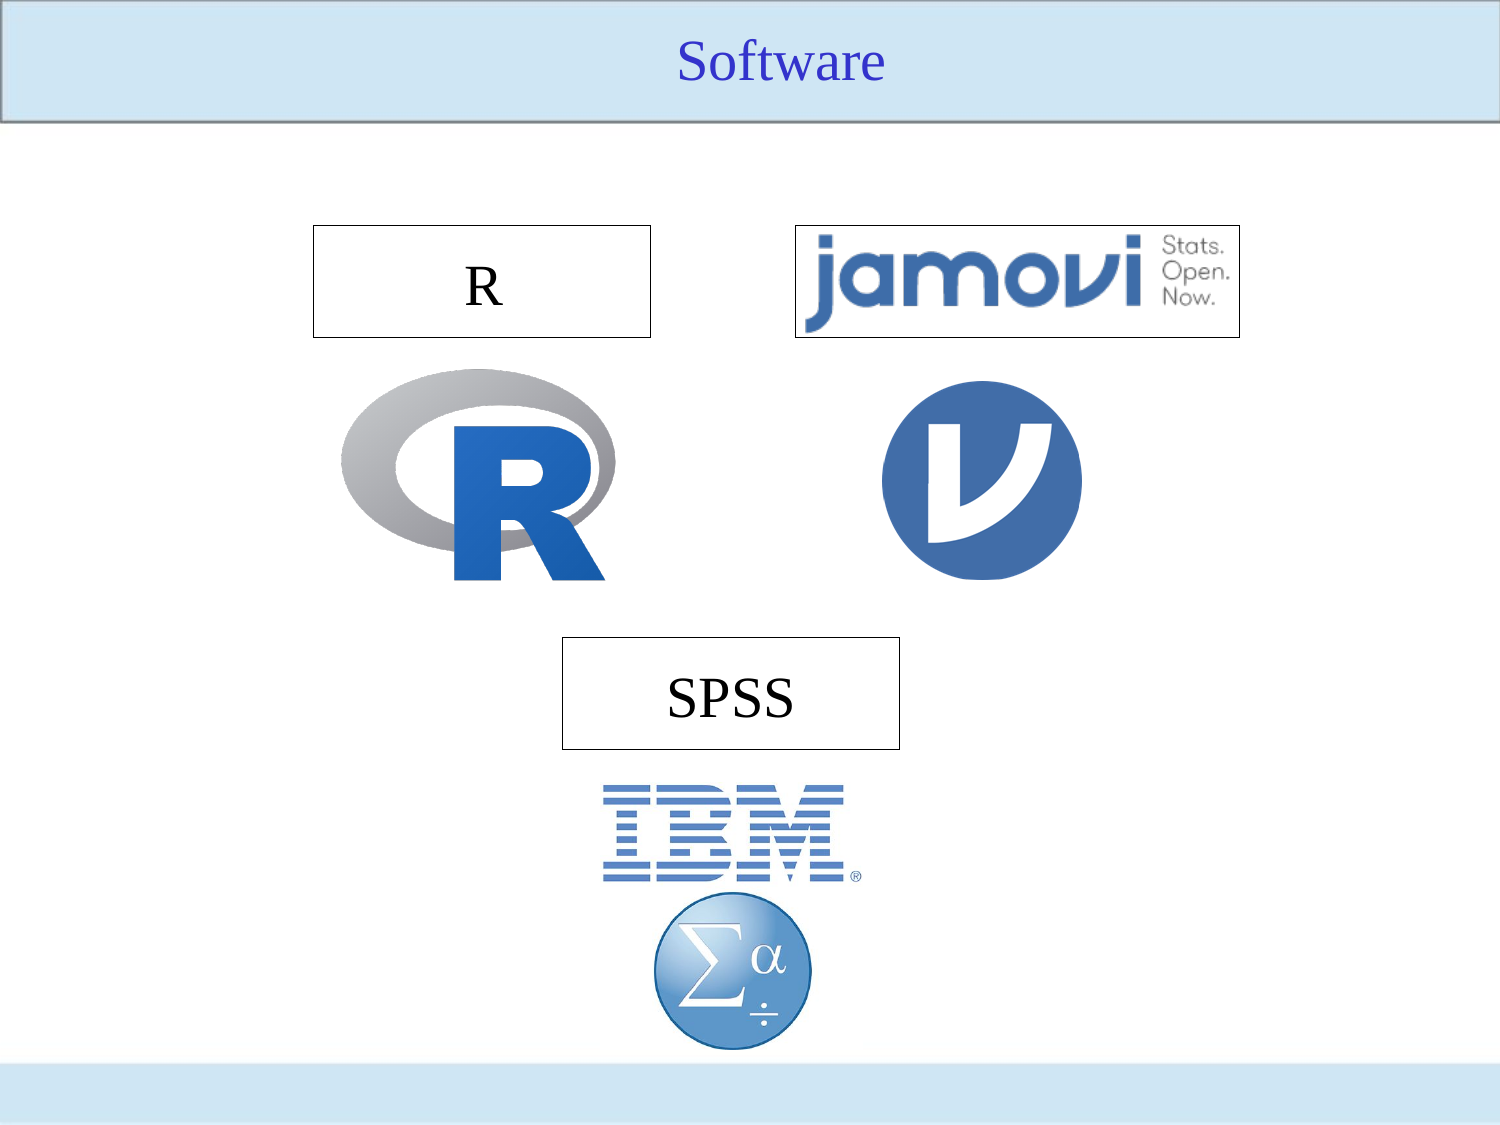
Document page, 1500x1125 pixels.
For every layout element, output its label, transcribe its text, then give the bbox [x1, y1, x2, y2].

text_box SPSS [562, 637, 900, 750]
text_box R [449, 239, 518, 324]
picture [0, 0, 1500, 1125]
title Software [249, 13, 1313, 101]
